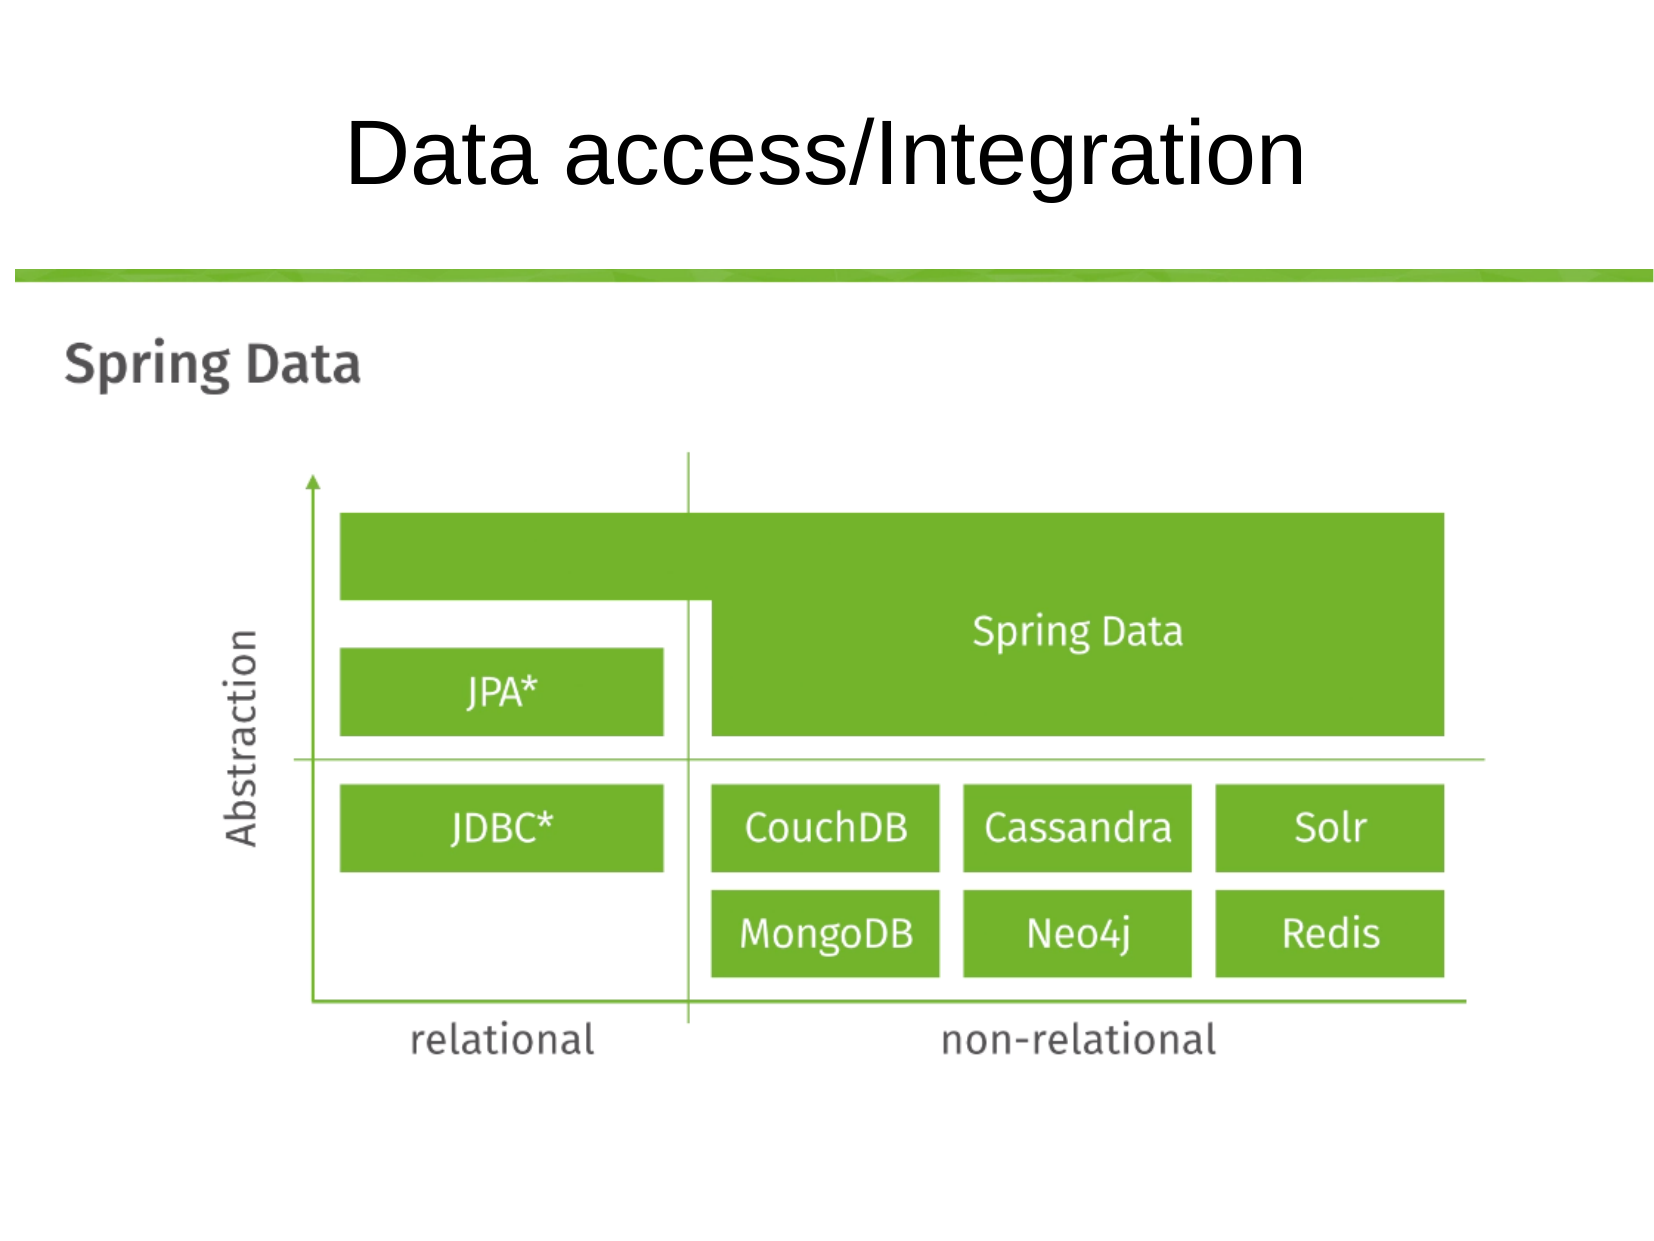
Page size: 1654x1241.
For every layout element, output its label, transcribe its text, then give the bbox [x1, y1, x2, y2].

title Data access/Integration [82, 49, 1571, 257]
picture [15, 269, 1654, 1198]
